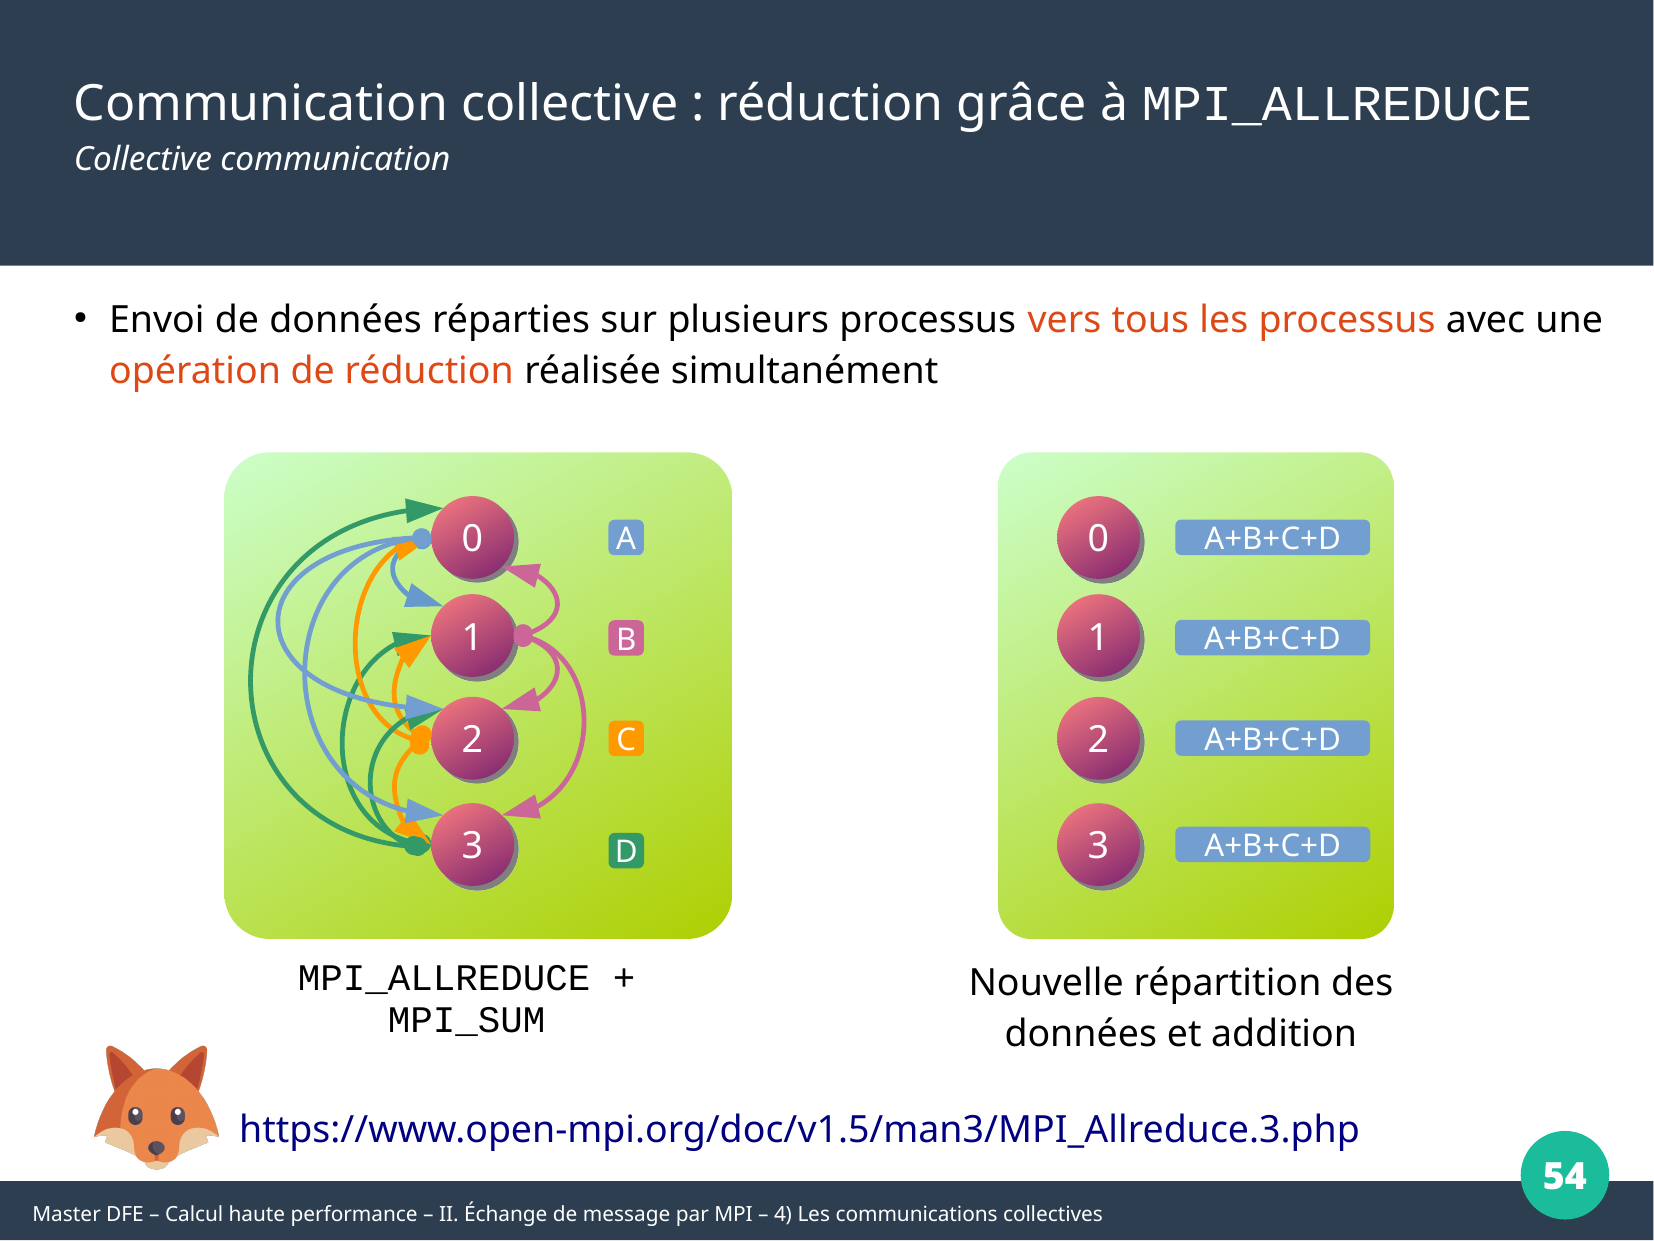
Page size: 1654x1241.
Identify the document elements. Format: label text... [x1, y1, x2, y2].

text_box MPI_ALLREDUCE + MPI_SUM [259, 951, 674, 1063]
text_box Envoi de données réparties sur plusieurs processus vers tous les processus avec une opération de réduction réalisée simultanément [59, 285, 1619, 455]
picture [94, 1045, 219, 1170]
text_box [998, 455, 1394, 940]
text_box 1 [431, 594, 514, 677]
text_box 2 [1057, 696, 1140, 780]
text_box D [608, 832, 645, 869]
text_box A+B+C+D [1175, 826, 1371, 863]
text_box 0 [1057, 496, 1140, 579]
text_box [224, 452, 733, 939]
text_box C [608, 720, 644, 757]
text_box Master DFE – Calcul haute performance – II. Échange de message par MPI – 4) Les communications collectives [17, 1191, 1436, 1235]
text_box 3 [431, 803, 514, 886]
text_box Nouvelle répartition des données et addition [944, 947, 1418, 1065]
text_box A+B+C+D [1175, 519, 1371, 556]
text_box 1 [1057, 594, 1140, 677]
text_box A [608, 519, 644, 556]
text_box 2 [431, 696, 514, 780]
text_box A+B+C+D [1175, 720, 1371, 756]
text_box A+B+C+D [1175, 619, 1371, 656]
text_box Communication collective : réduction grâce à MPI_ALLREDUCE Collective communication [59, 59, 1619, 256]
text_box https://www.open-mpi.org/doc/v1.5/man3/MPI_Allreduce.3.php [224, 1094, 1489, 1164]
text_box 3 [1057, 803, 1140, 886]
text_box 0 [431, 496, 514, 579]
text_box B [608, 620, 644, 656]
